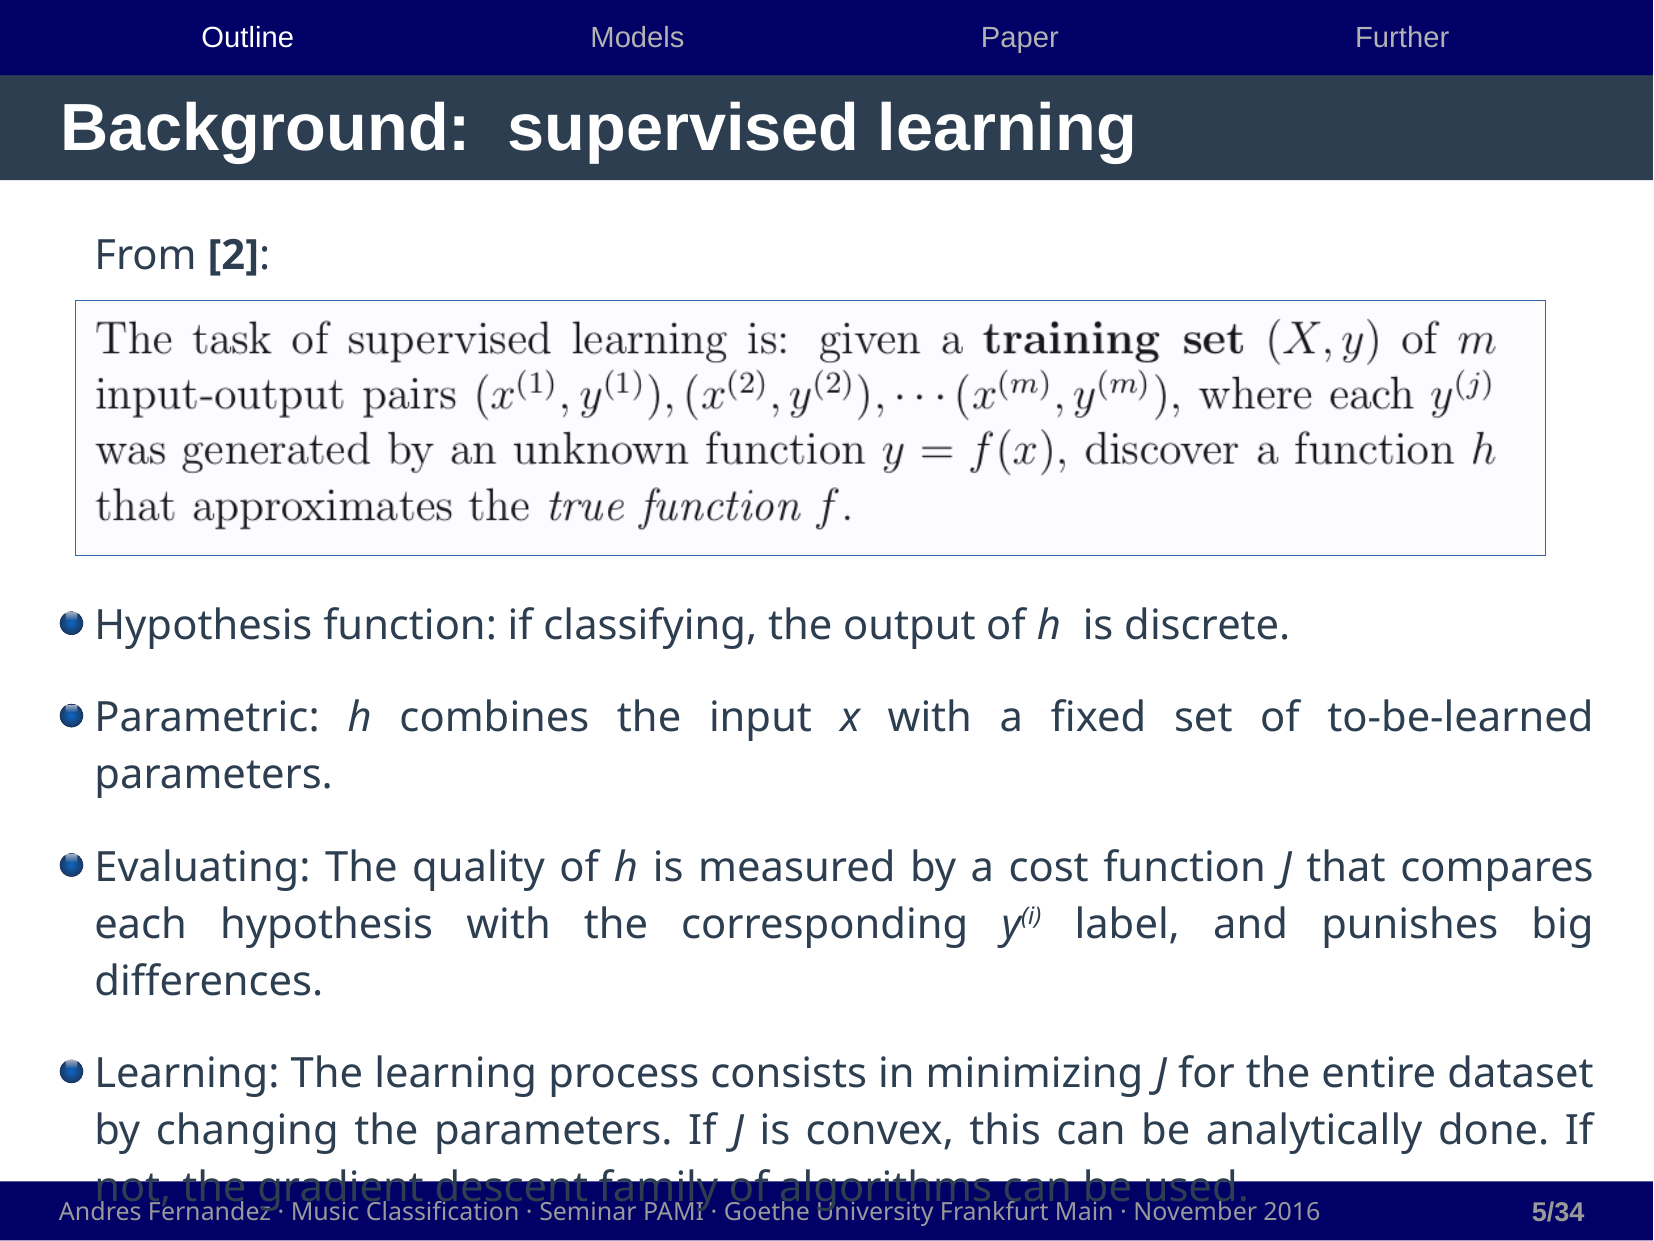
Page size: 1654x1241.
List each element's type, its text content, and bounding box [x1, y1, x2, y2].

text_box [75, 300, 1546, 571]
text_box Outline Models Paper Further [0, 0, 1653, 76]
text_box [370, 1106, 436, 1177]
subtitle From [2]: Hypothesis function: if classifying, the output of h is discrete. Parametric: h combines the input x with a fixed set of to-be-learned parameters. Evaluating: The quality of h is measured by a cost function J that compares each hypothesis with the corresponding y(i) label, and punishes big differences. Learning: The learning process consists in minimizing J for the entire dataset by changing the parameters. If J is convex, this can be analytically done. If not, the gradient descent family of algorithms can be used. [58, 225, 1594, 1192]
title Background: supervised learning [59, 76, 1594, 181]
